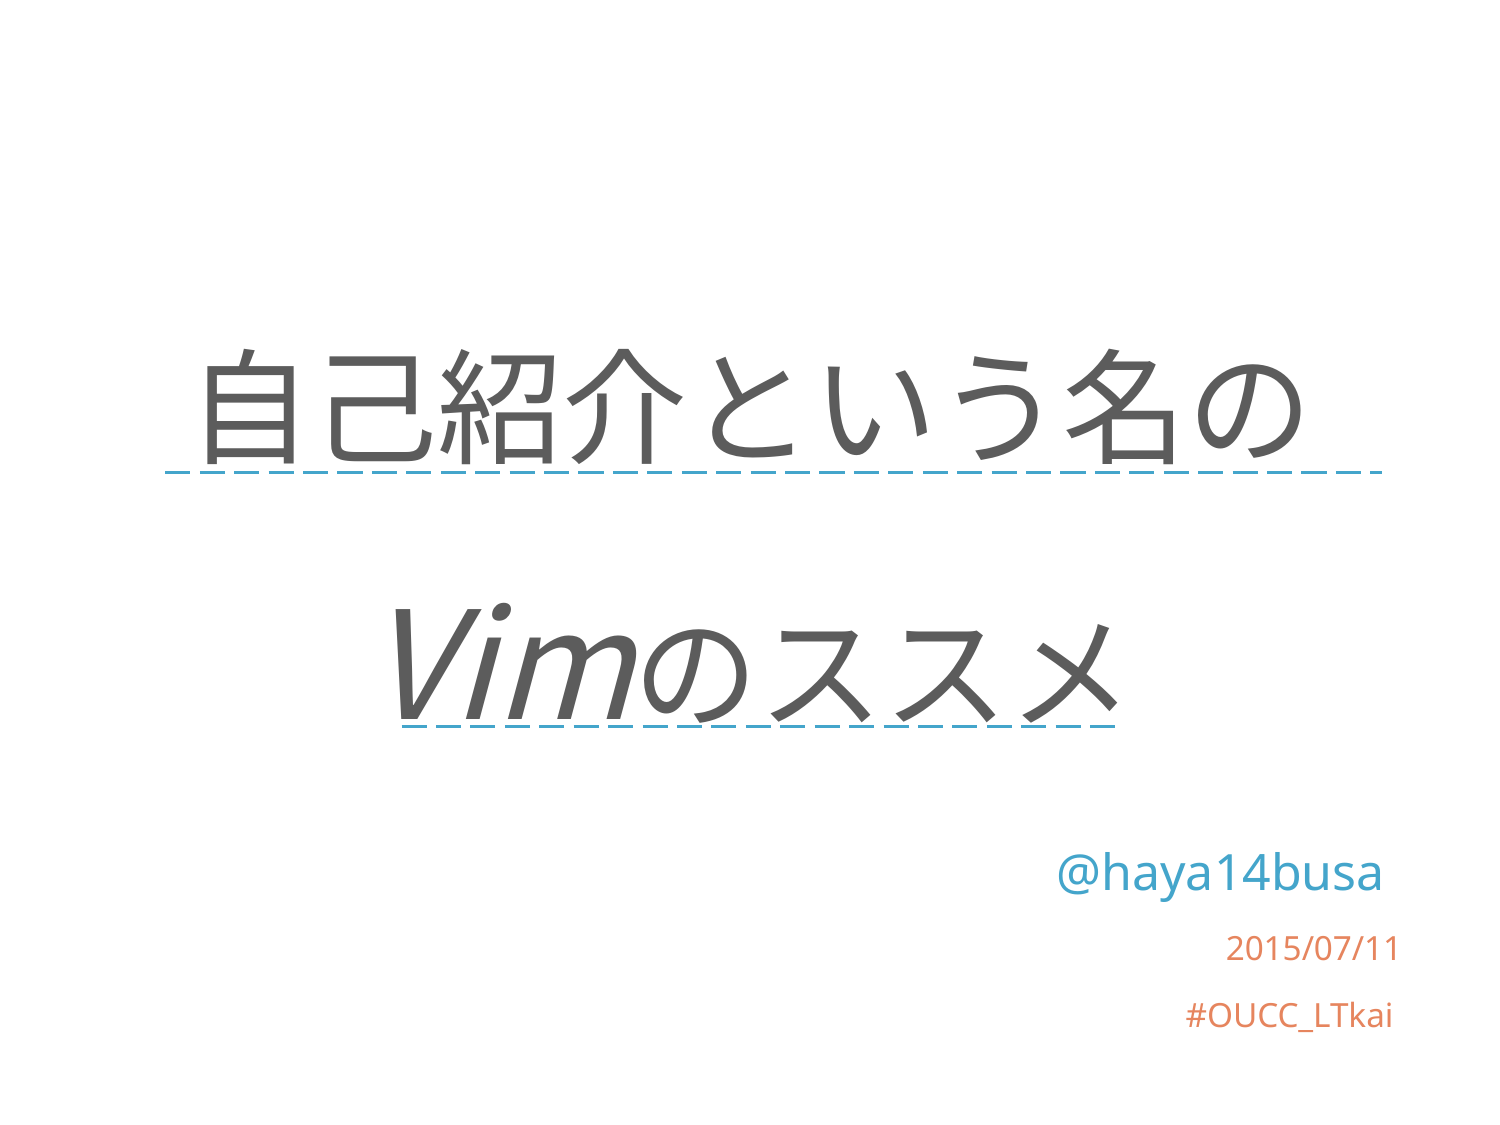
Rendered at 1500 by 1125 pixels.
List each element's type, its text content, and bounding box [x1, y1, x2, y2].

title 自己紹介という名の Vimのススメ [0, 389, 1500, 615]
subtitle @haya14busa 2015/07/11 #OUCC_LTkai [578, 803, 1418, 1004]
